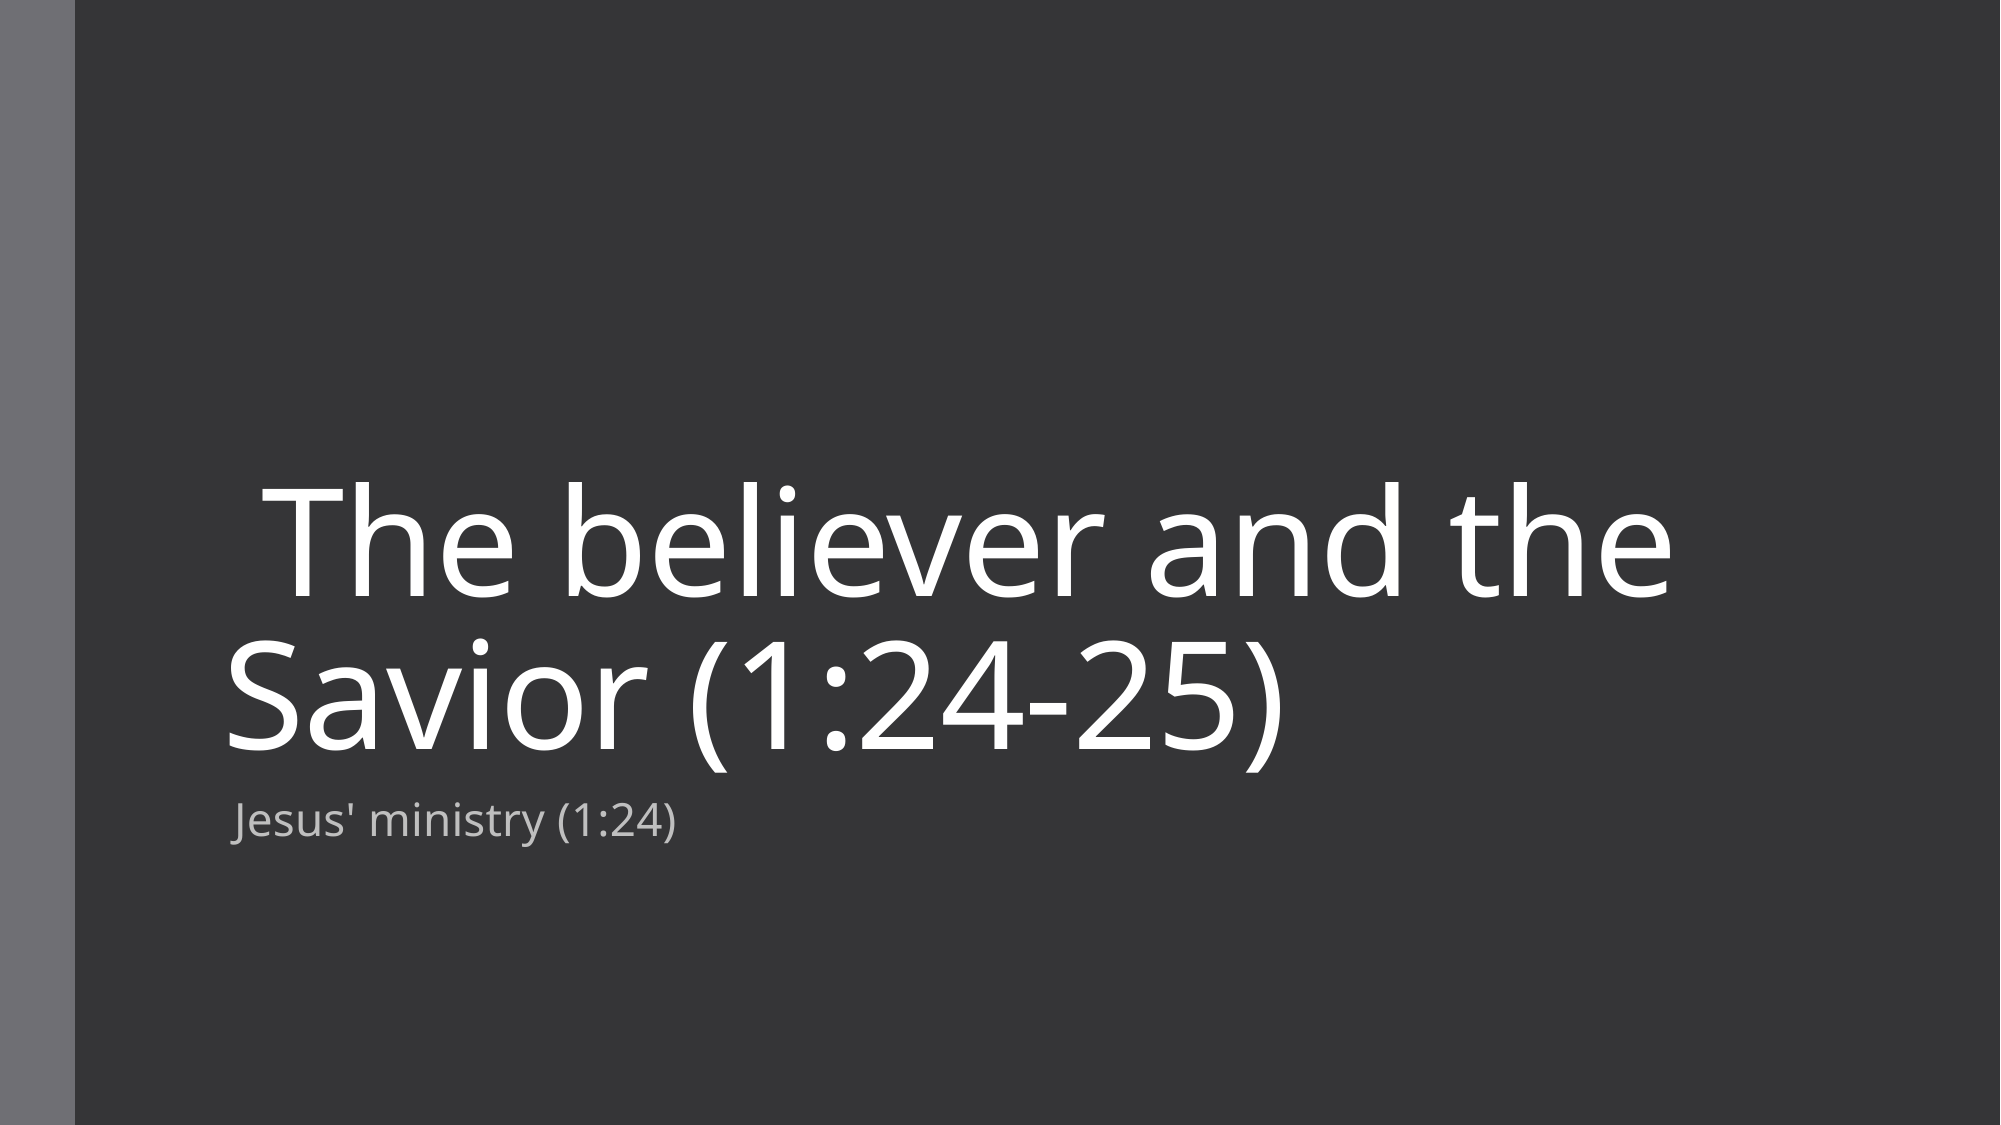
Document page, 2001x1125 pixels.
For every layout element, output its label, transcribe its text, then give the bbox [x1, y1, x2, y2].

title The believer and the Savior (1:24-25) [206, 124, 1752, 787]
subtitle Jesus' ministry (1:24) [206, 787, 1752, 1066]
